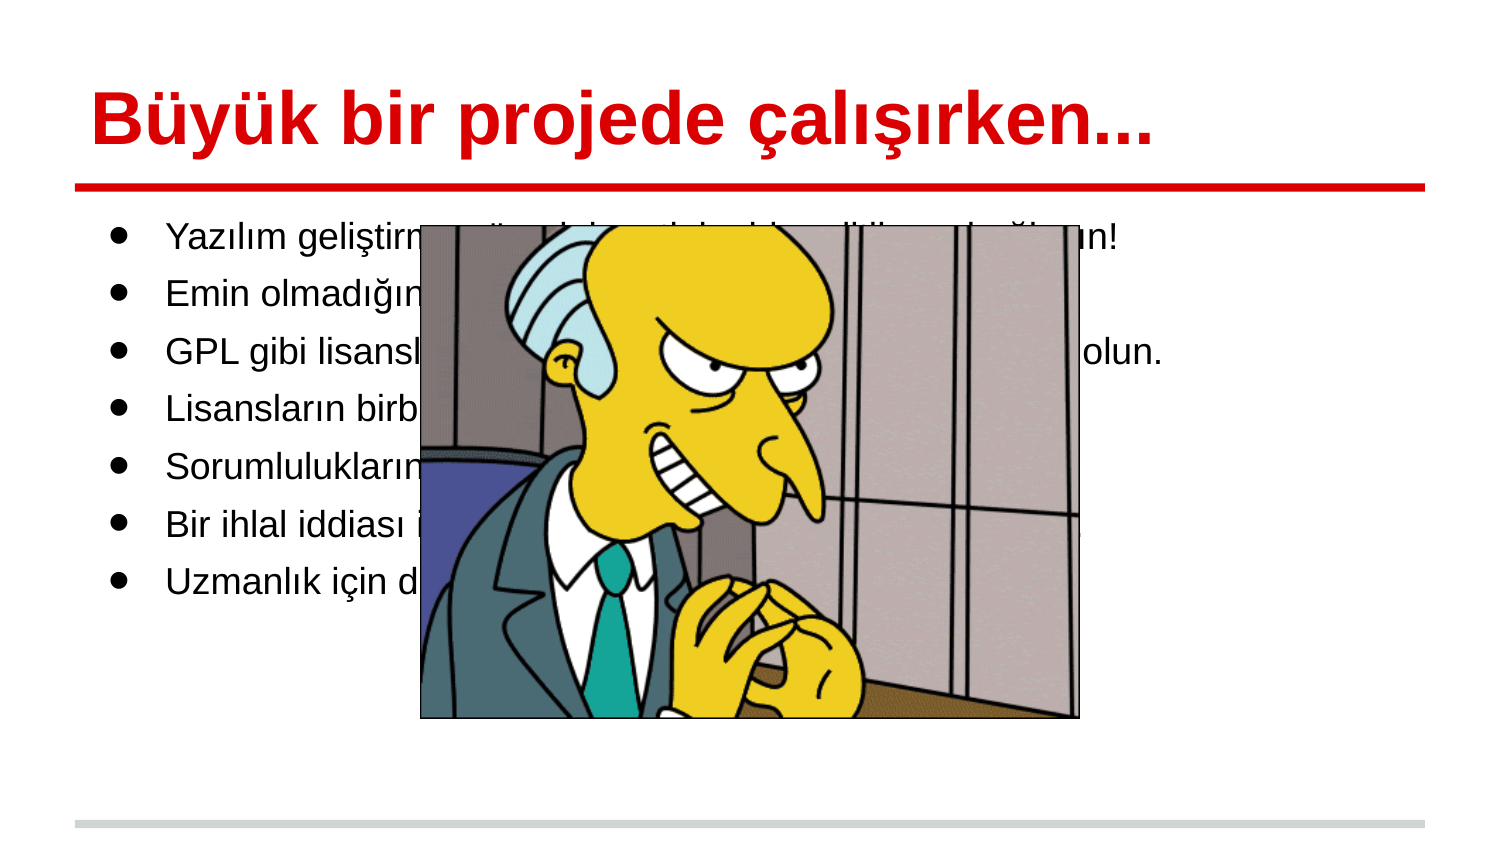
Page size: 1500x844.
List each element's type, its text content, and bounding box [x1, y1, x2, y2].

list Yazılım geliştirme sürecini mutlaka bir politikaya bağlayın! Emin olmadığınız yerde en tutucu çözümü tercih edin. GPL gibi lisansları doğru şekilde kullandığınızdan emin olun. Lisansların birbirleriyle olan uyumluluğunu kontrol edin. Sorumluluklarınızı yerine getirin! Bir ihlal iddiası ile karşılaştığınızda iş birliğine açık olun. Uzmanlık için danışmanlık almaktan kaçınmayın! [75, 196, 1425, 808]
picture [420, 225, 1080, 719]
title Büyük bir projede çalışırken... [75, 33, 1425, 175]
